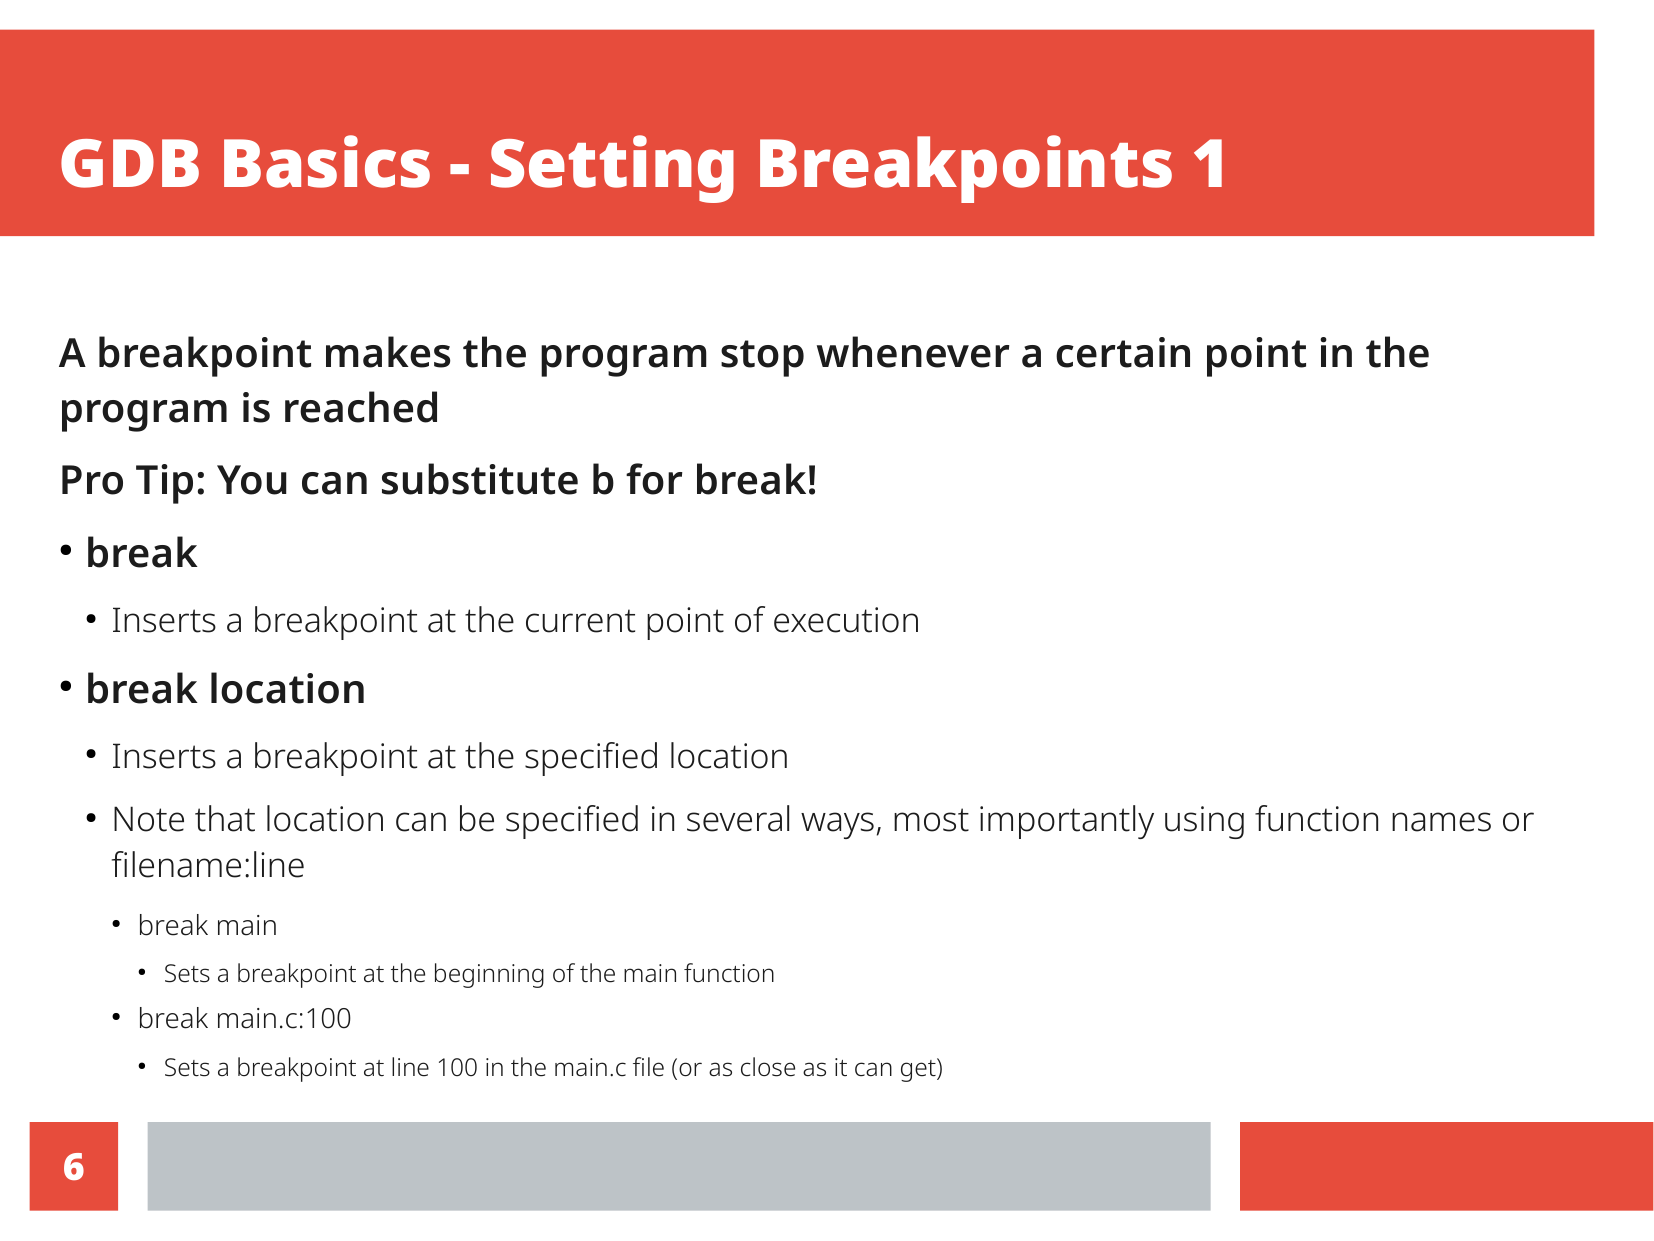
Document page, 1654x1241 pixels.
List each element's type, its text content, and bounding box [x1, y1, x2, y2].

title GDB Basics - Setting Breakpoints 1 [59, 59, 1595, 207]
list A breakpoint makes the program stop whenever a certain point in the program is reached Pro Tip: You can substitute b for break! break Inserts a breakpoint at the current point of execution break location Inserts a breakpoint at the specified location Note that location can be specified in several ways, most importantly using function names or filename:line break main Sets a breakpoint at the beginning of the main function break main.c:100 Sets a breakpoint at line 100 in the main.c file (or as close as it can get) [59, 324, 1565, 1093]
